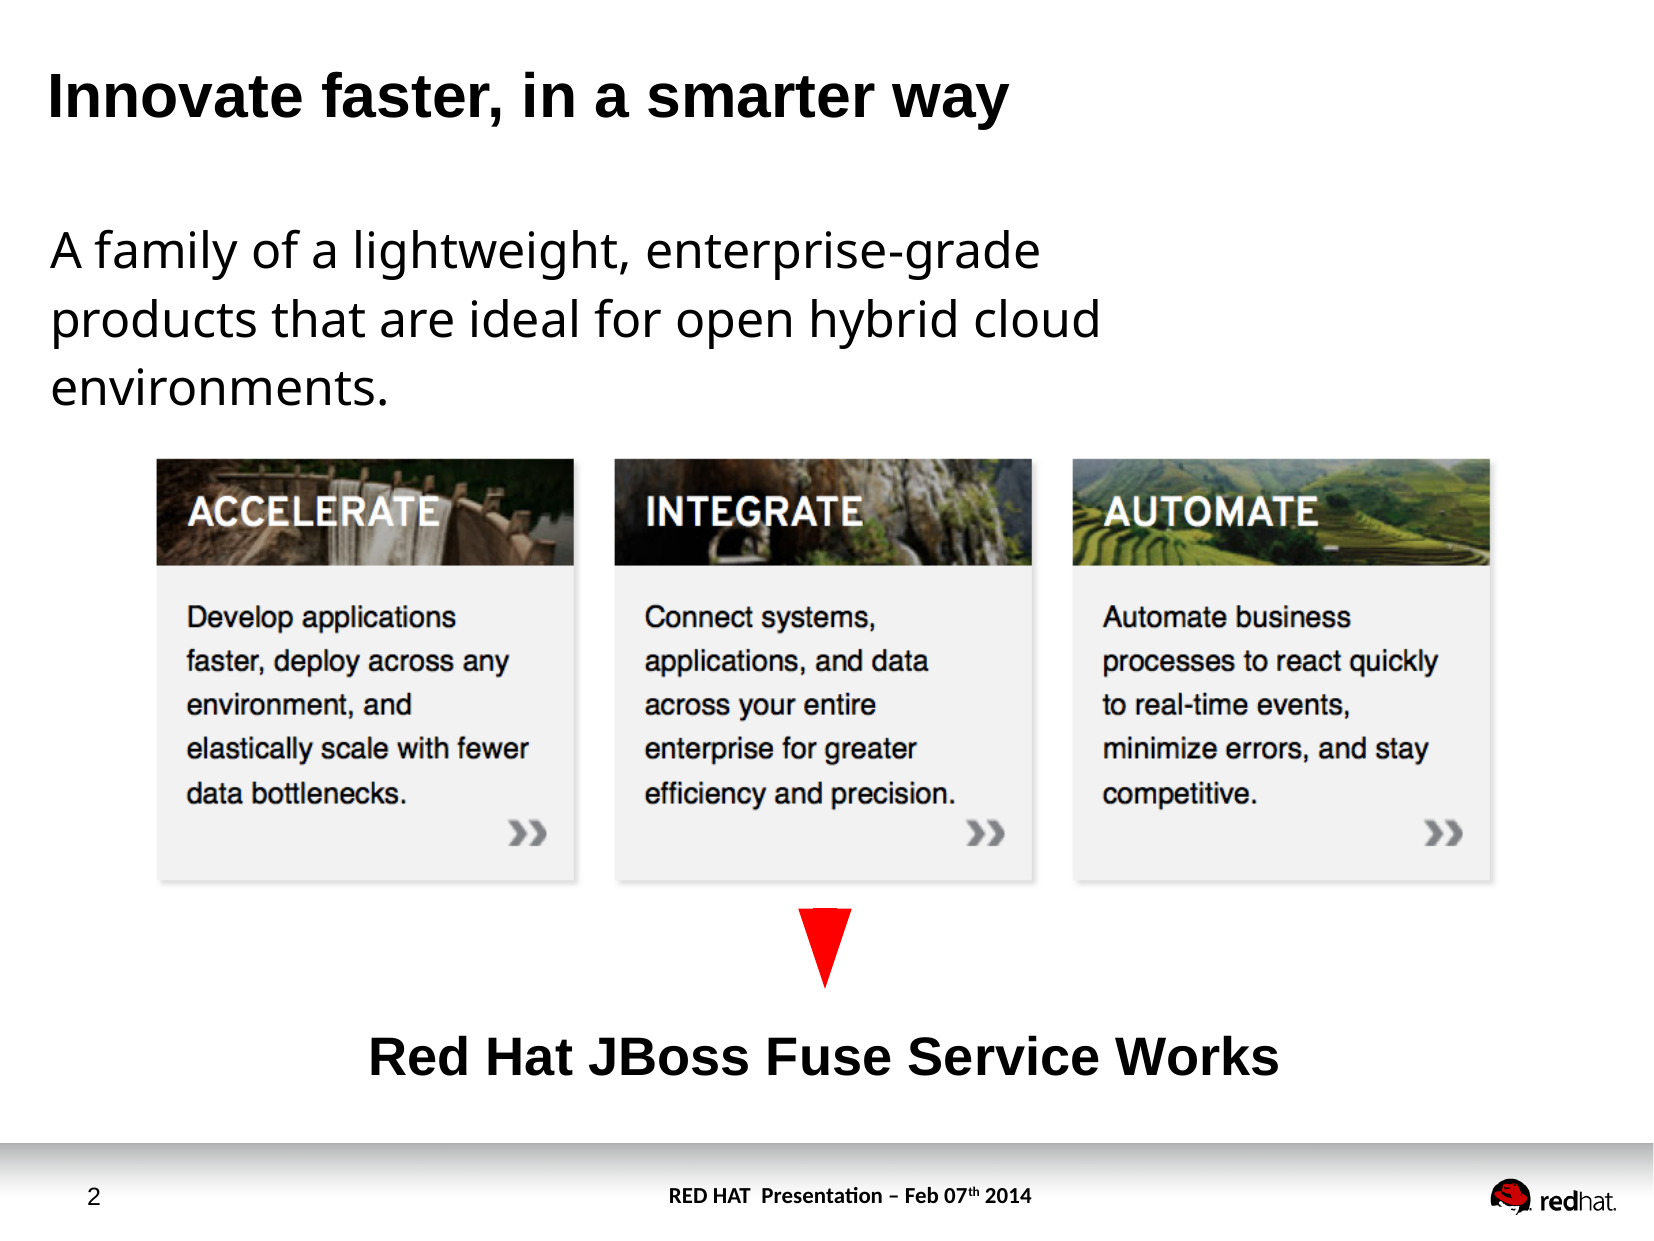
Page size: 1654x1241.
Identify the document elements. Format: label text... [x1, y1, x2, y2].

picture [0, 1143, 1654, 1241]
title Innovate faster, in a smarter way [47, 2, 1536, 190]
text_box Red Hat JBoss Fuse Service Works [353, 1018, 1366, 1095]
picture [150, 455, 1501, 894]
list A family of a lightweight, enterprise-grade products that are ideal for open hybrid cloud environments. [49, 215, 1213, 406]
